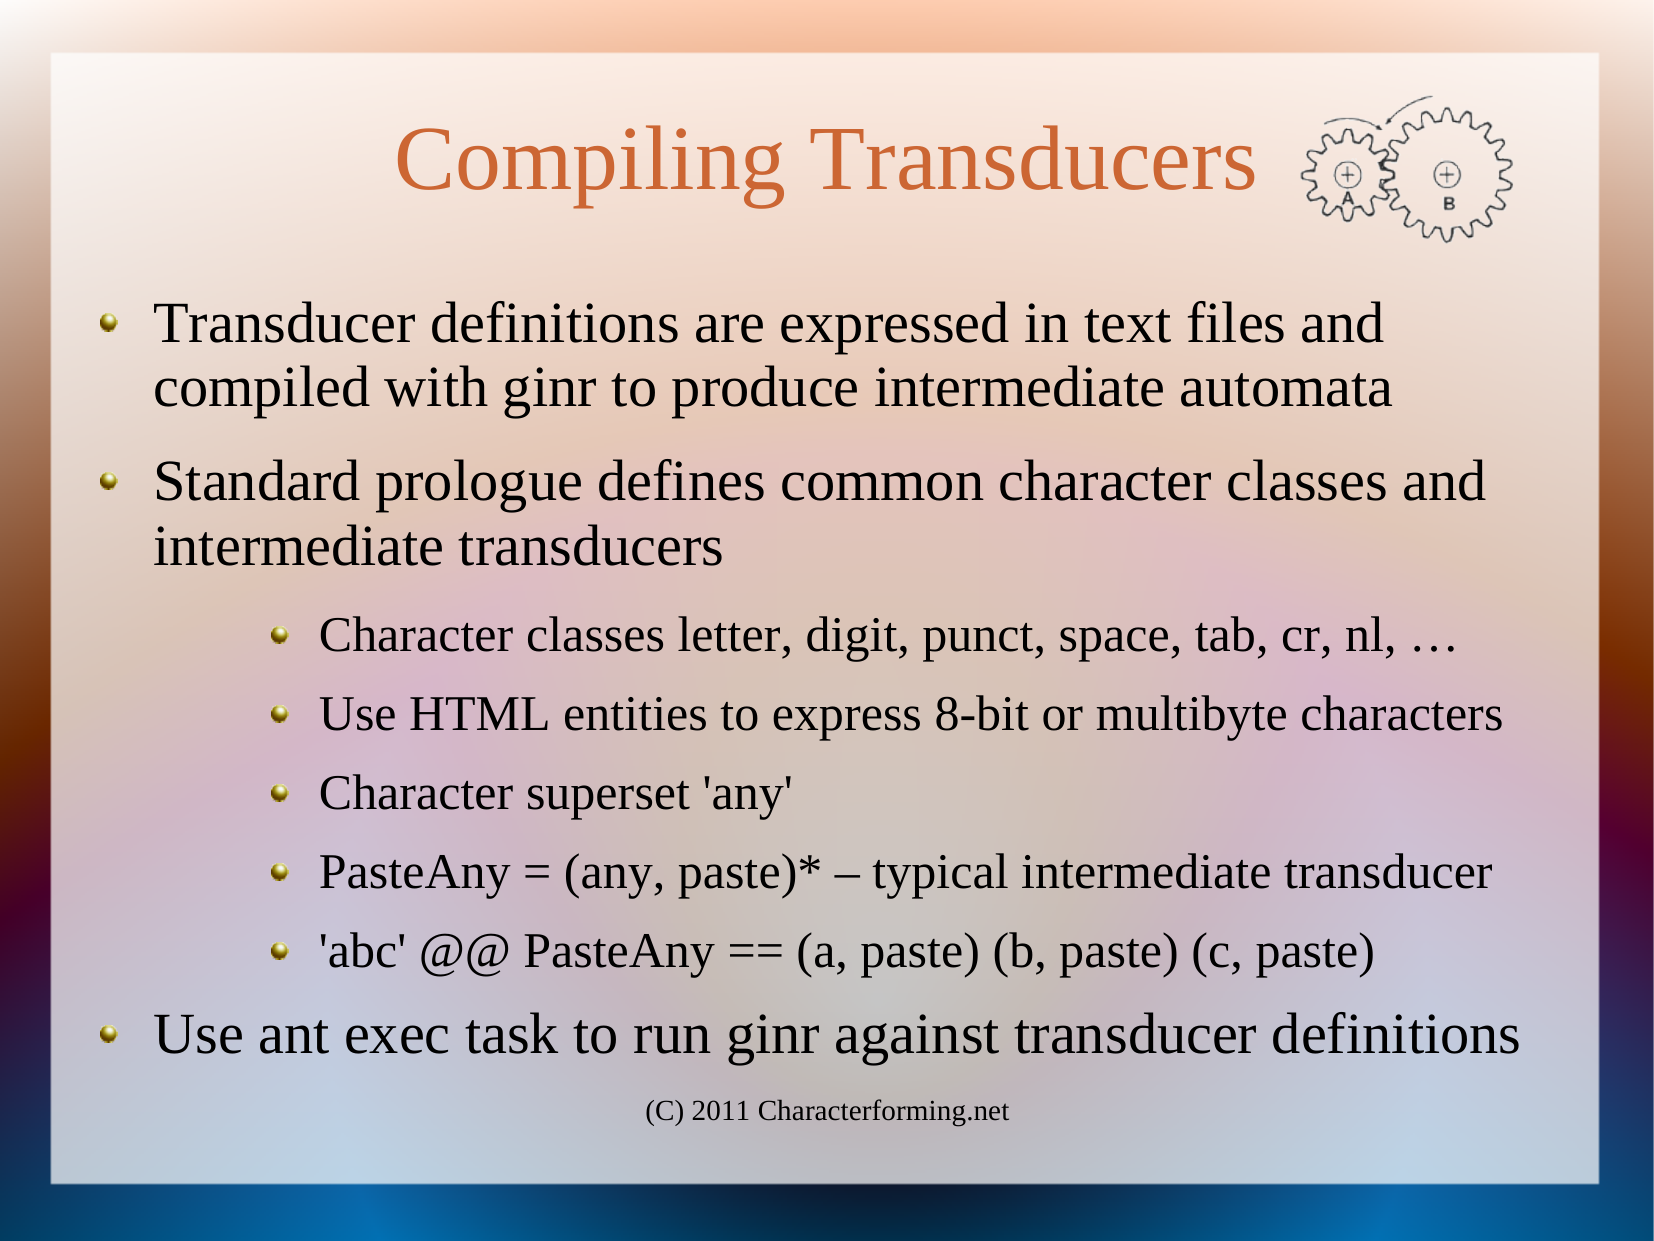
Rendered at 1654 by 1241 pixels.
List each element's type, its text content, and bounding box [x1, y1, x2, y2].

list Transducer definitions are expressed in text files and compiled with ginr to produce intermediate automata Standard prologue defines common character classes and intermediate transducers Character classes letter, digit, punct, space, tab, cr, nl, … Use HTML entities to express 8-bit or multibyte characters Character superset 'any' PasteAny = (any, paste)* – typical intermediate transducer 'abc' @@ PasteAny == (a, paste) (b, paste) (c, paste) Use ant exec task to run ginr against transducer definitions [82, 290, 1571, 1109]
picture [0, 0, 1654, 1241]
title Compiling Transducers [82, 55, 1571, 263]
